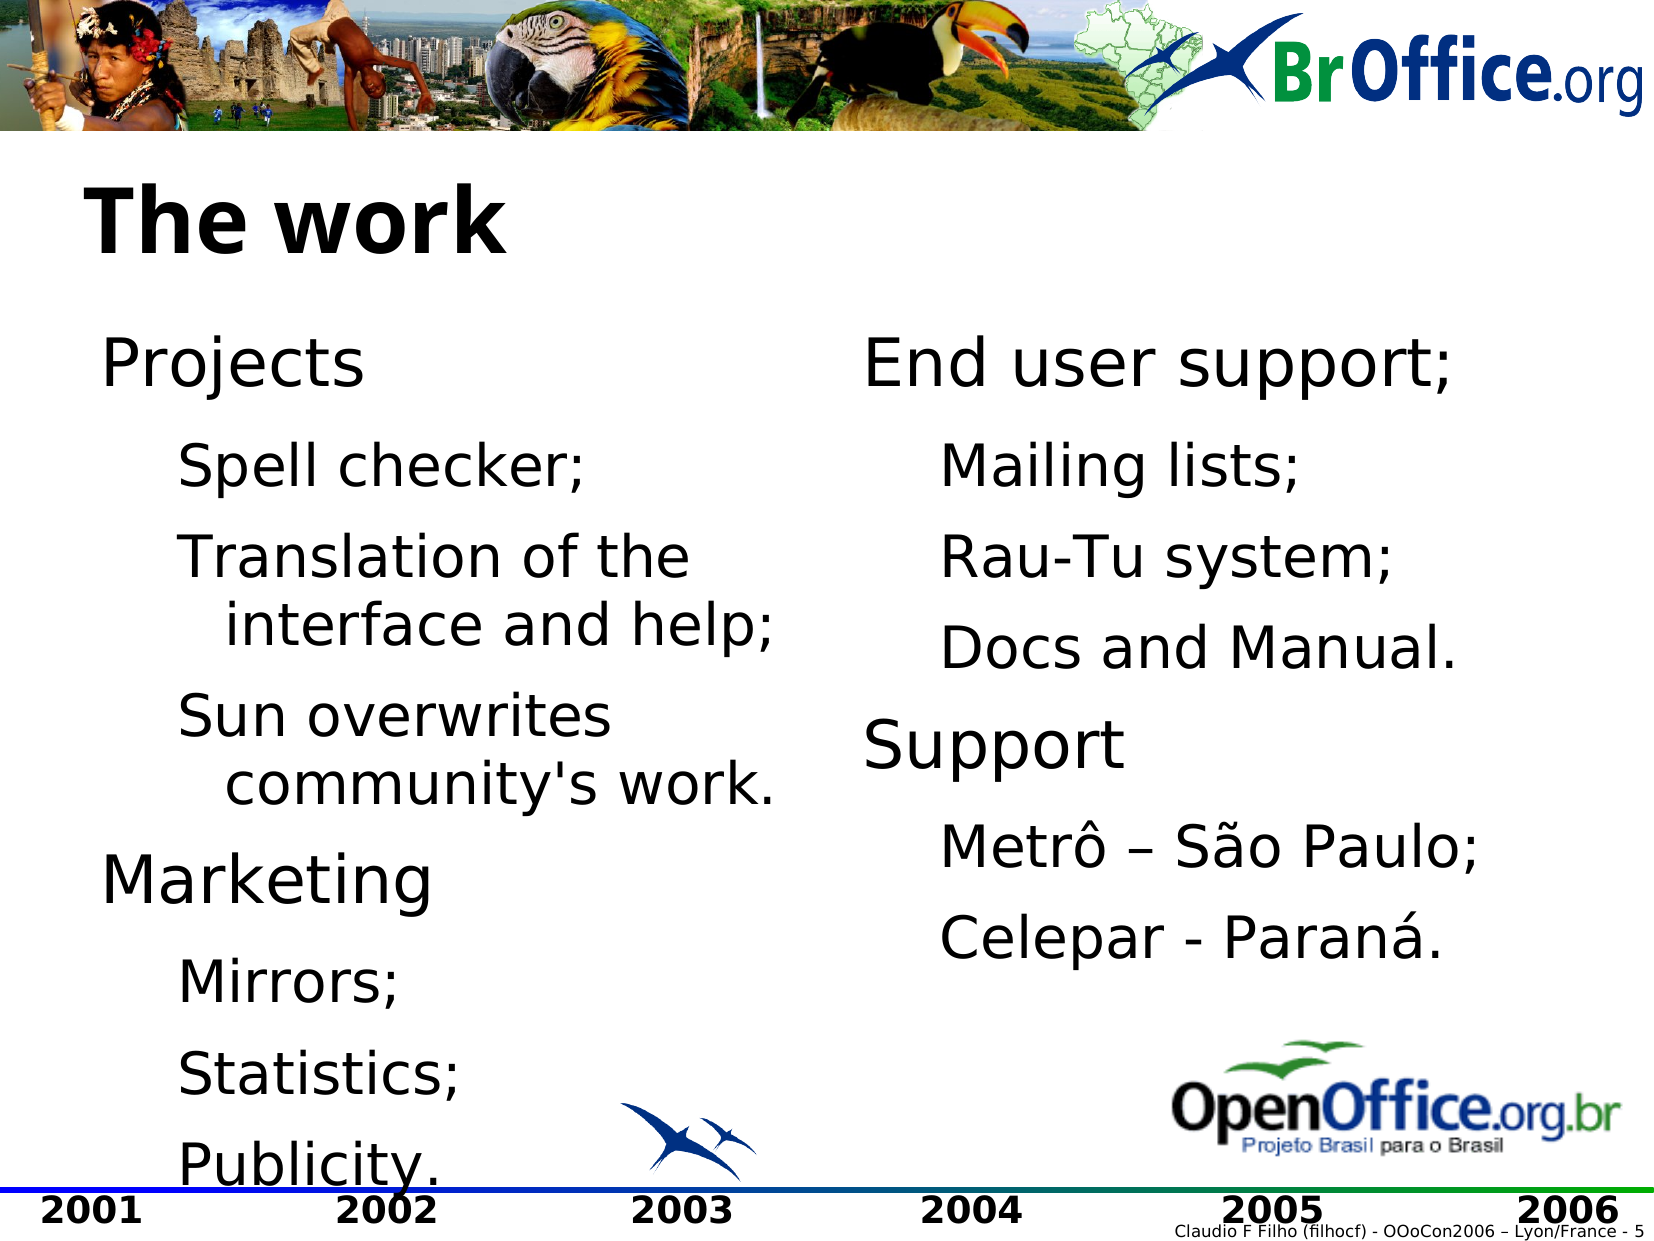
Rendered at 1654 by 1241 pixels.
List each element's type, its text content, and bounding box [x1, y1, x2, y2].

title The work [82, 159, 1571, 278]
text_box 2002 [312, 1181, 461, 1240]
list End user support; Mailing lists; Rau-Tu system; Docs and Manual. Support Metrô – São Paulo; Celepar - Paraná. [845, 324, 1572, 1109]
picture [620, 1103, 757, 1182]
picture [0, 0, 1642, 131]
text_box 2004 [897, 1181, 1046, 1240]
list Projects Spell checker; Translation of the interface and help; Sun overwrites community's work. Marketing Mirrors; Statistics; Publicity. [82, 324, 809, 1200]
text_box 2003 [608, 1181, 756, 1240]
text_box 2005 [1198, 1181, 1347, 1240]
picture [1150, 1033, 1625, 1162]
text_box 2001 [17, 1181, 166, 1240]
text_box 2006 [1494, 1181, 1642, 1240]
